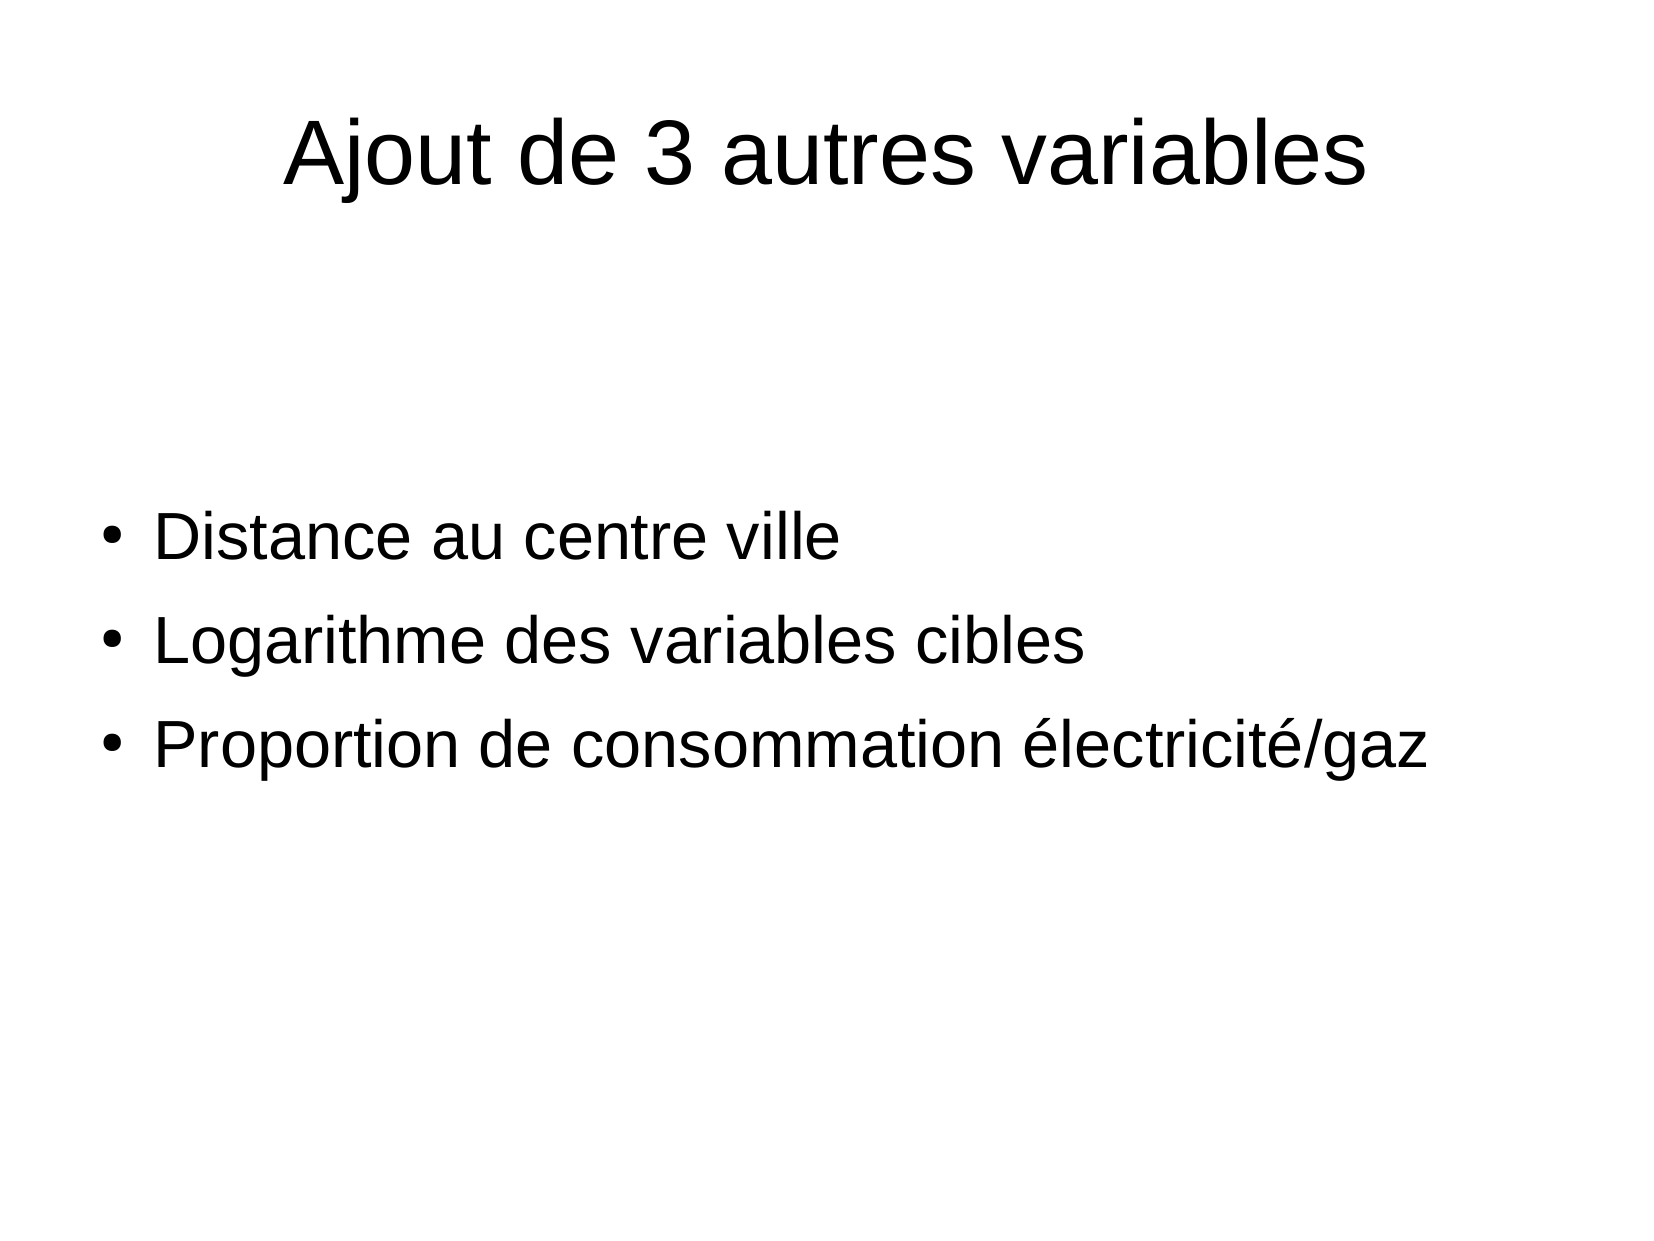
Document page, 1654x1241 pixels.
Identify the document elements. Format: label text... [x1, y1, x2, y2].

list Distance au centre ville Logarithme des variables cibles Proportion de consommation électricité/gaz [82, 290, 1571, 1109]
title Ajout de 3 autres variables [82, 49, 1571, 257]
